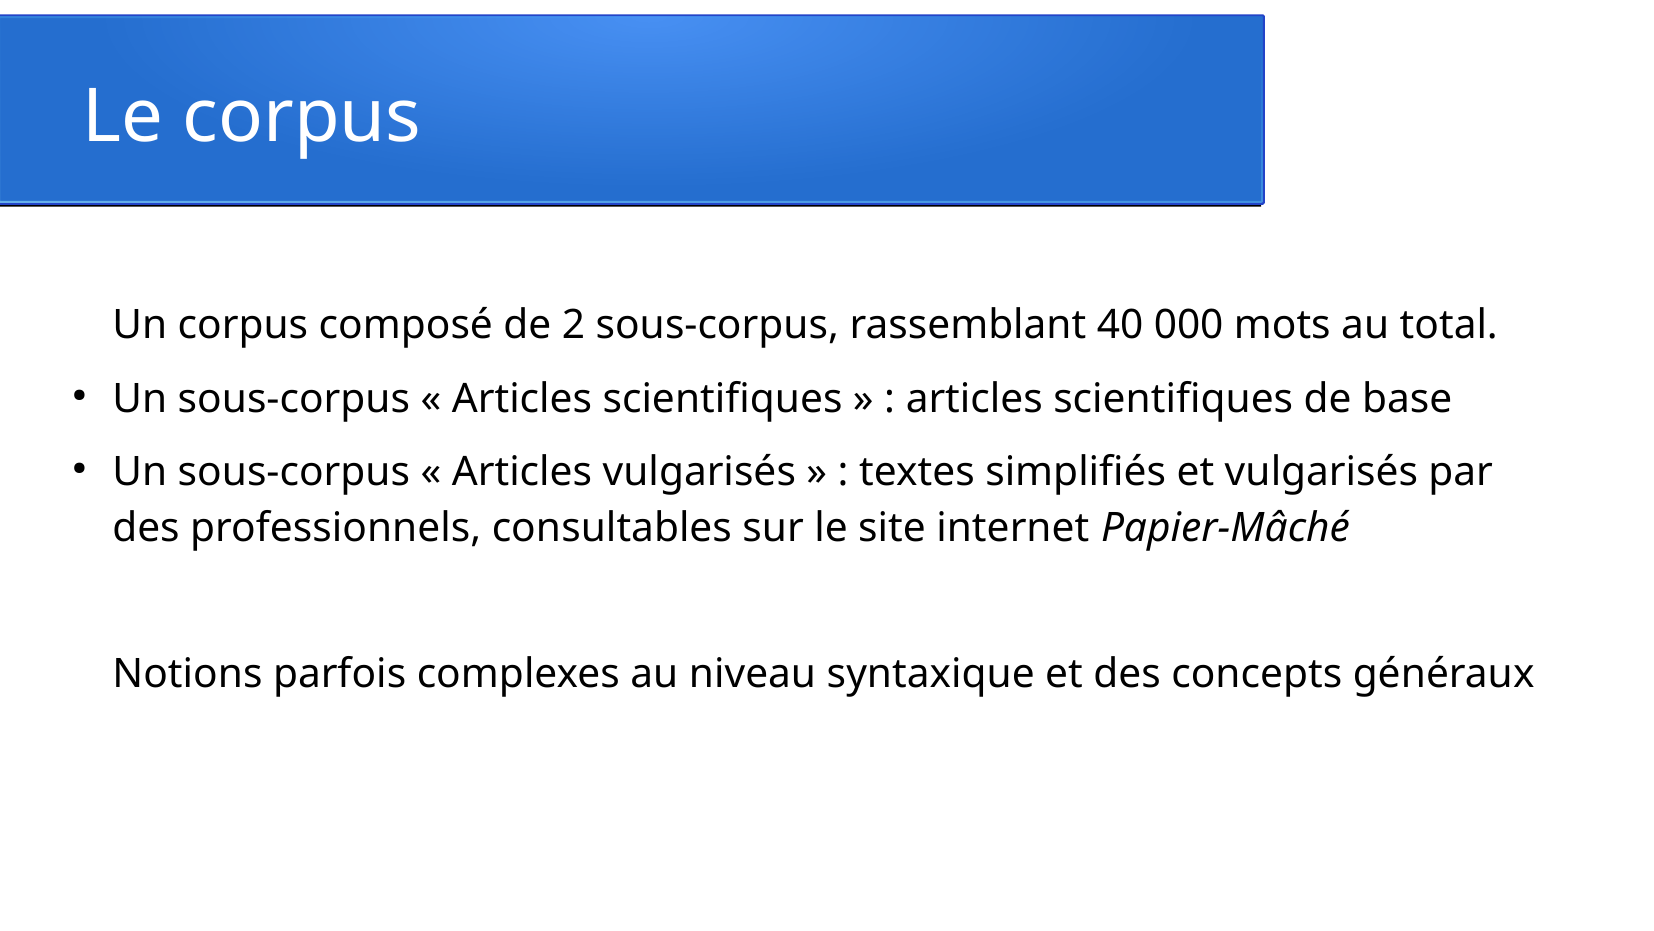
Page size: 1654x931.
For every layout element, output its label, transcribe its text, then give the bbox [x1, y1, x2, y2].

title Le corpus [82, 35, 1235, 189]
list Un corpus composé de 2 sous-corpus, rassemblant 40 000 mots au total. Un sous-corpus « Articles scientifiques » : articles scientifiques de base Un sous-corpus « Articles vulgarisés » : textes simplifiés et vulgarisés par des professionnels, consultables sur le site internet Papier-Mâché Notions parfois complexes au niveau syntaxique et des concepts généraux [59, 295, 1548, 835]
